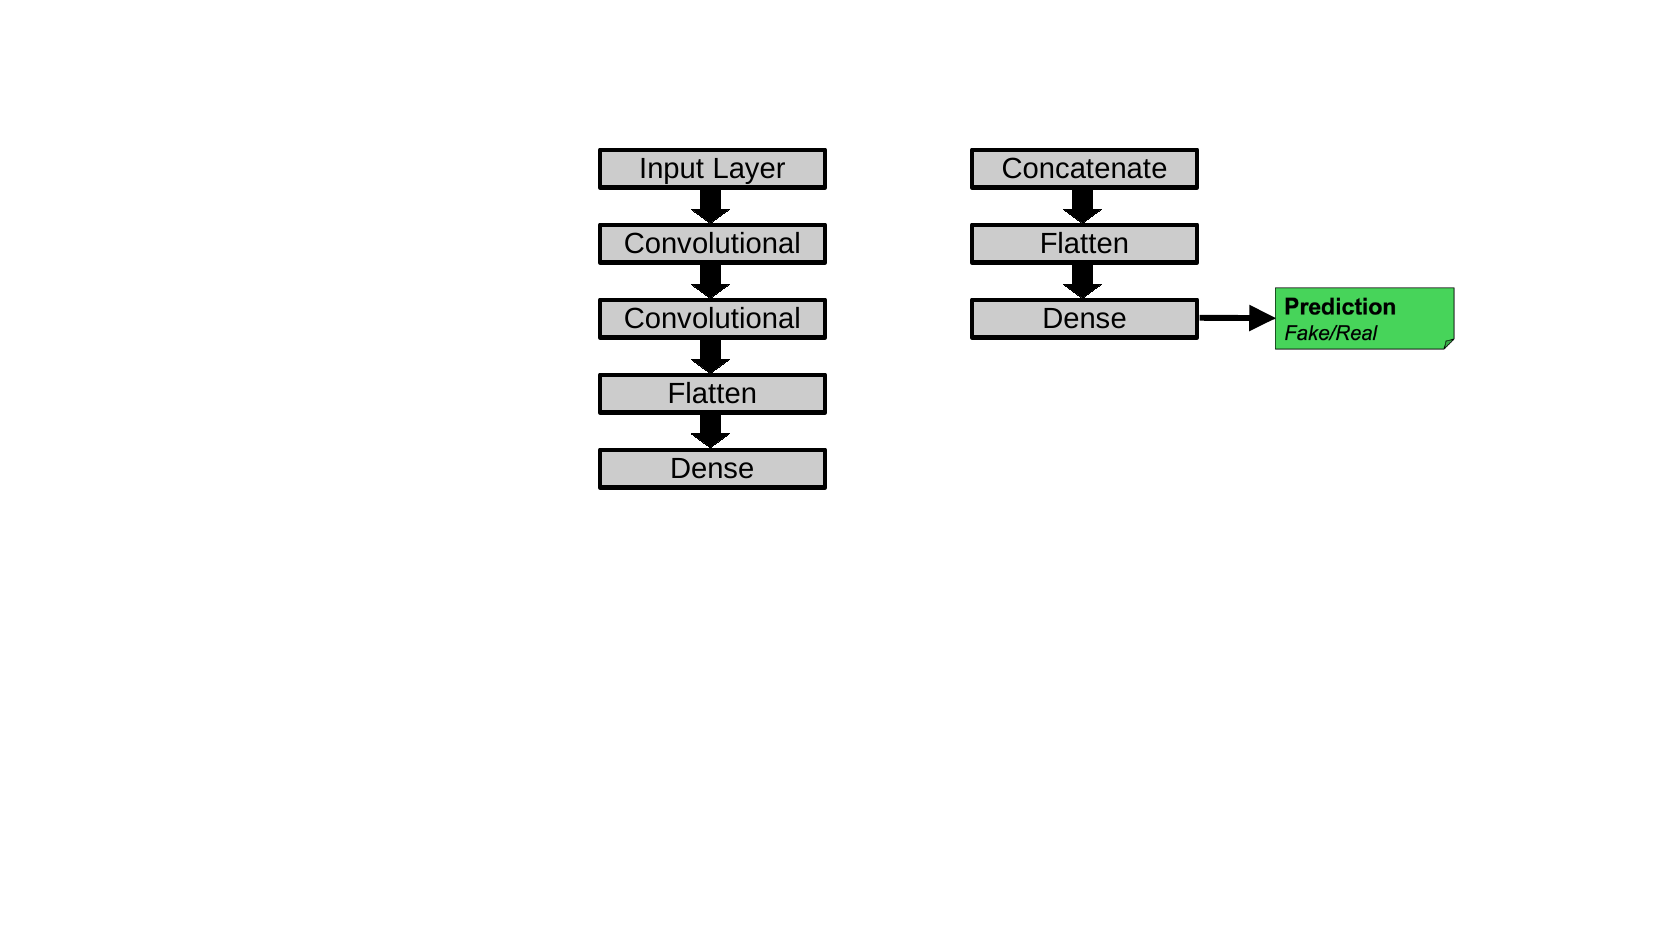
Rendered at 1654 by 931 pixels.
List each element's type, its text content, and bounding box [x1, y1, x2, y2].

text_box Flatten [600, 374, 826, 413]
picture [1273, 285, 1456, 351]
text_box Dense [600, 449, 826, 488]
text_box [691, 264, 730, 299]
text_box Convolutional [600, 299, 826, 338]
text_box Flatten [972, 224, 1198, 263]
text_box Convolutional [600, 224, 826, 263]
text_box [691, 189, 730, 224]
text_box [1063, 189, 1102, 224]
text_box Concatenate [972, 149, 1198, 188]
text_box [691, 414, 730, 448]
text_box Input Layer [600, 149, 826, 188]
text_box [1063, 264, 1102, 299]
text_box [691, 339, 730, 374]
text_box Dense [972, 299, 1198, 338]
